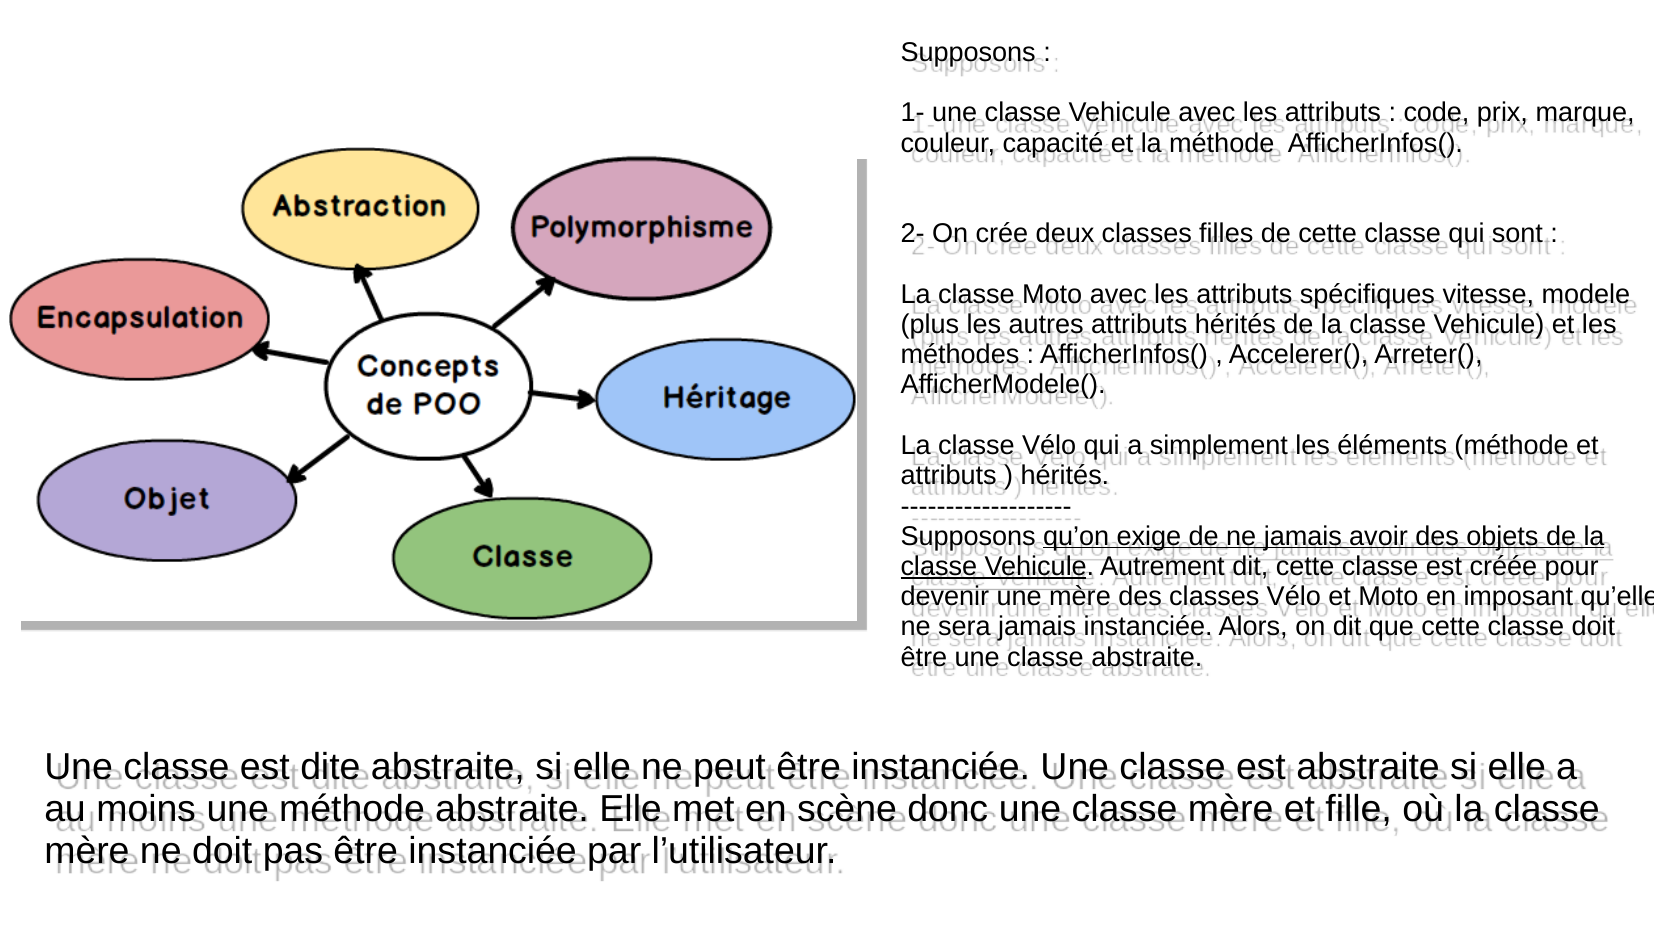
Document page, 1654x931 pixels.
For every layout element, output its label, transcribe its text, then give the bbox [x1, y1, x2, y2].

picture [9, 147, 857, 621]
text_box Supposons : 1- une classe Vehicule avec les attributs : code, prix, marque, couleur, capacité et la méthode AfficherInfos(). 2- On crée deux classes filles de cette classe qui sont : La classe Moto avec les attributs spécifiques vitesse, modele (plus les autres attributs hérités de la classe Vehicule) et les méthodes : AfficherInfos() , Accelerer(), Arreter(), AfficherModele(). La classe Vélo qui a simplement les éléments (méthode et attributs ) hérités. ------------------- Supposons qu’on exige de ne jamais avoir des objets de la classe Vehicule. Autrement dit, cette classe est créée pour devenir une mère des classes Vélo et Moto en imposant qu’elle ne sera jamais instanciée. Alors, on dit que cette classe doit être une classe abstraite. [885, 29, 1654, 680]
text_box Une classe est dite abstraite, si elle ne peut être instanciée. Une classe est abstraite si elle a au moins une méthode abstraite. Elle met en scène donc une classe mère et fille, où la classe mère ne doit pas être instanciée par l’utilisateur. [29, 738, 1625, 879]
